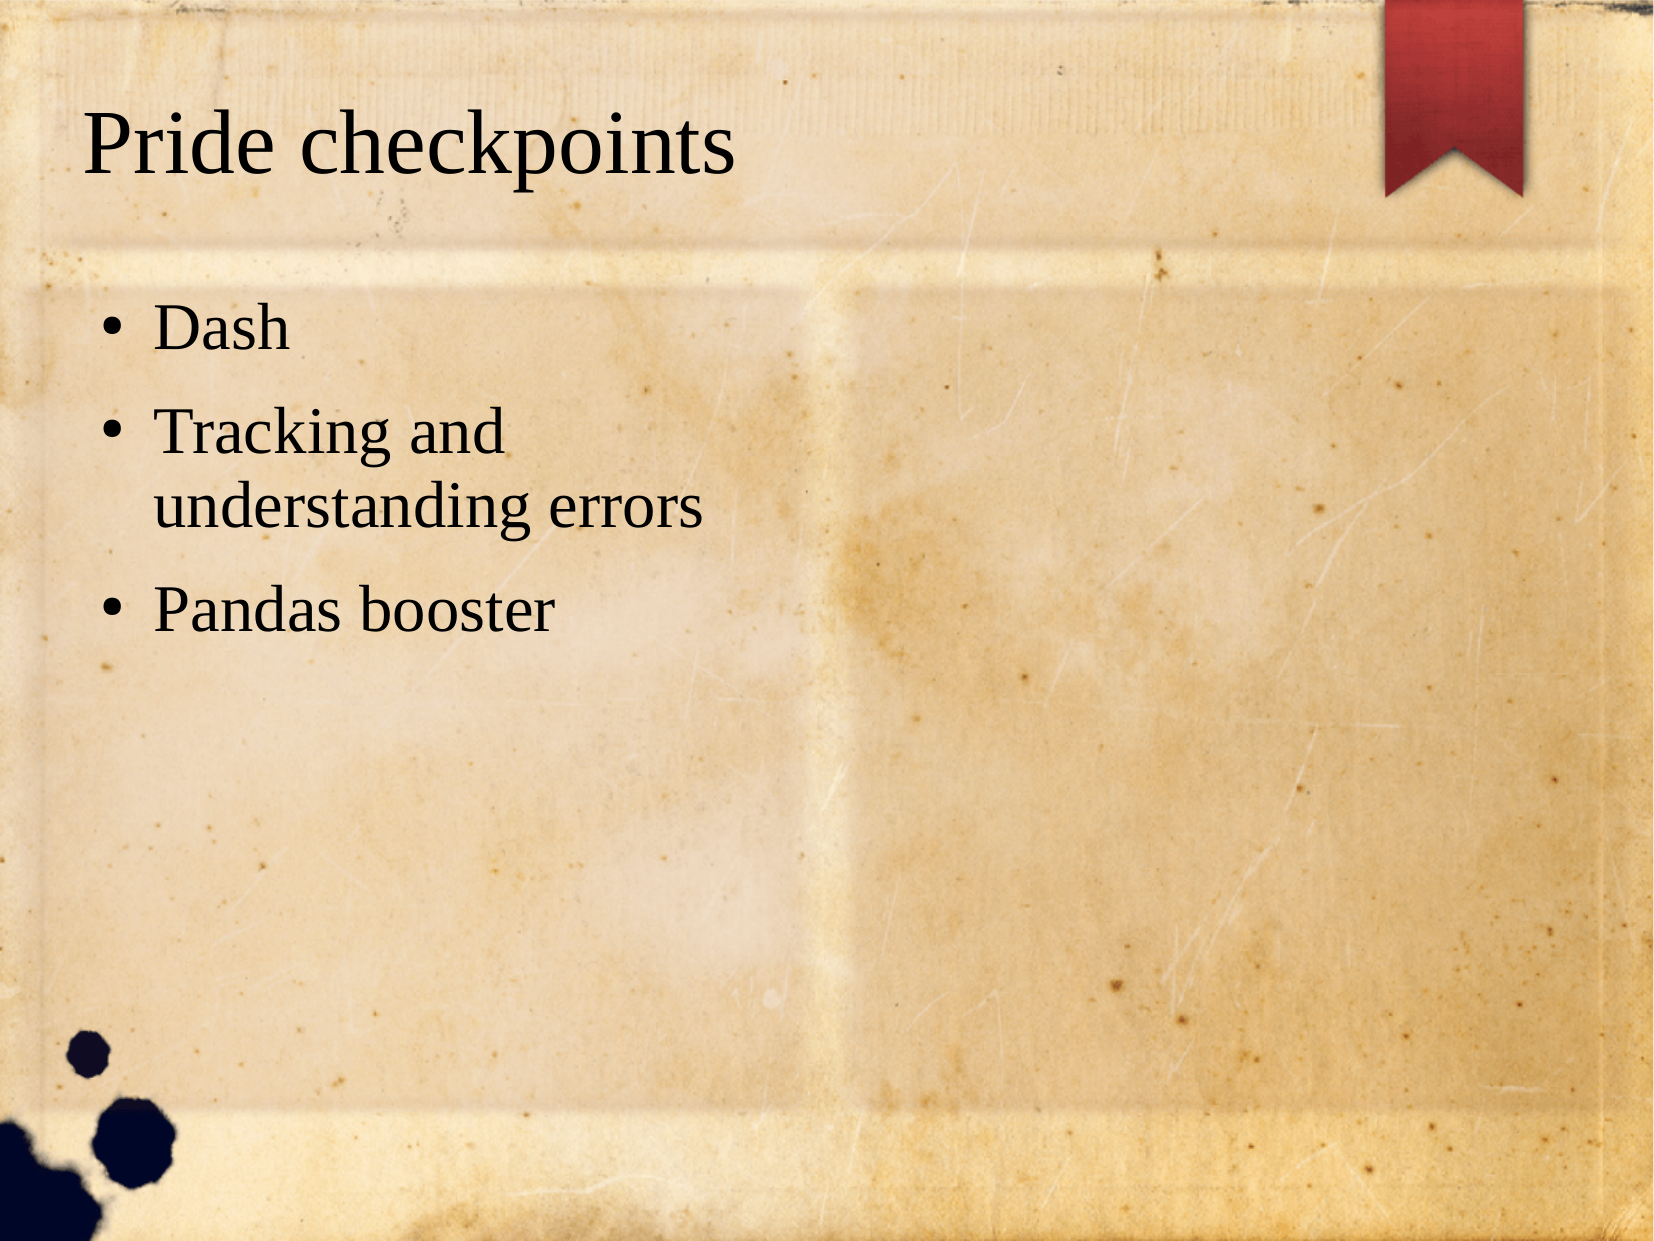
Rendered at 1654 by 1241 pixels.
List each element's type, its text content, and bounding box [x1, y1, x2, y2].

list Dash Tracking and understanding errors Pandas booster [82, 290, 793, 1010]
picture [0, 0, 1654, 1241]
title Pride checkpoints [82, 49, 1347, 237]
